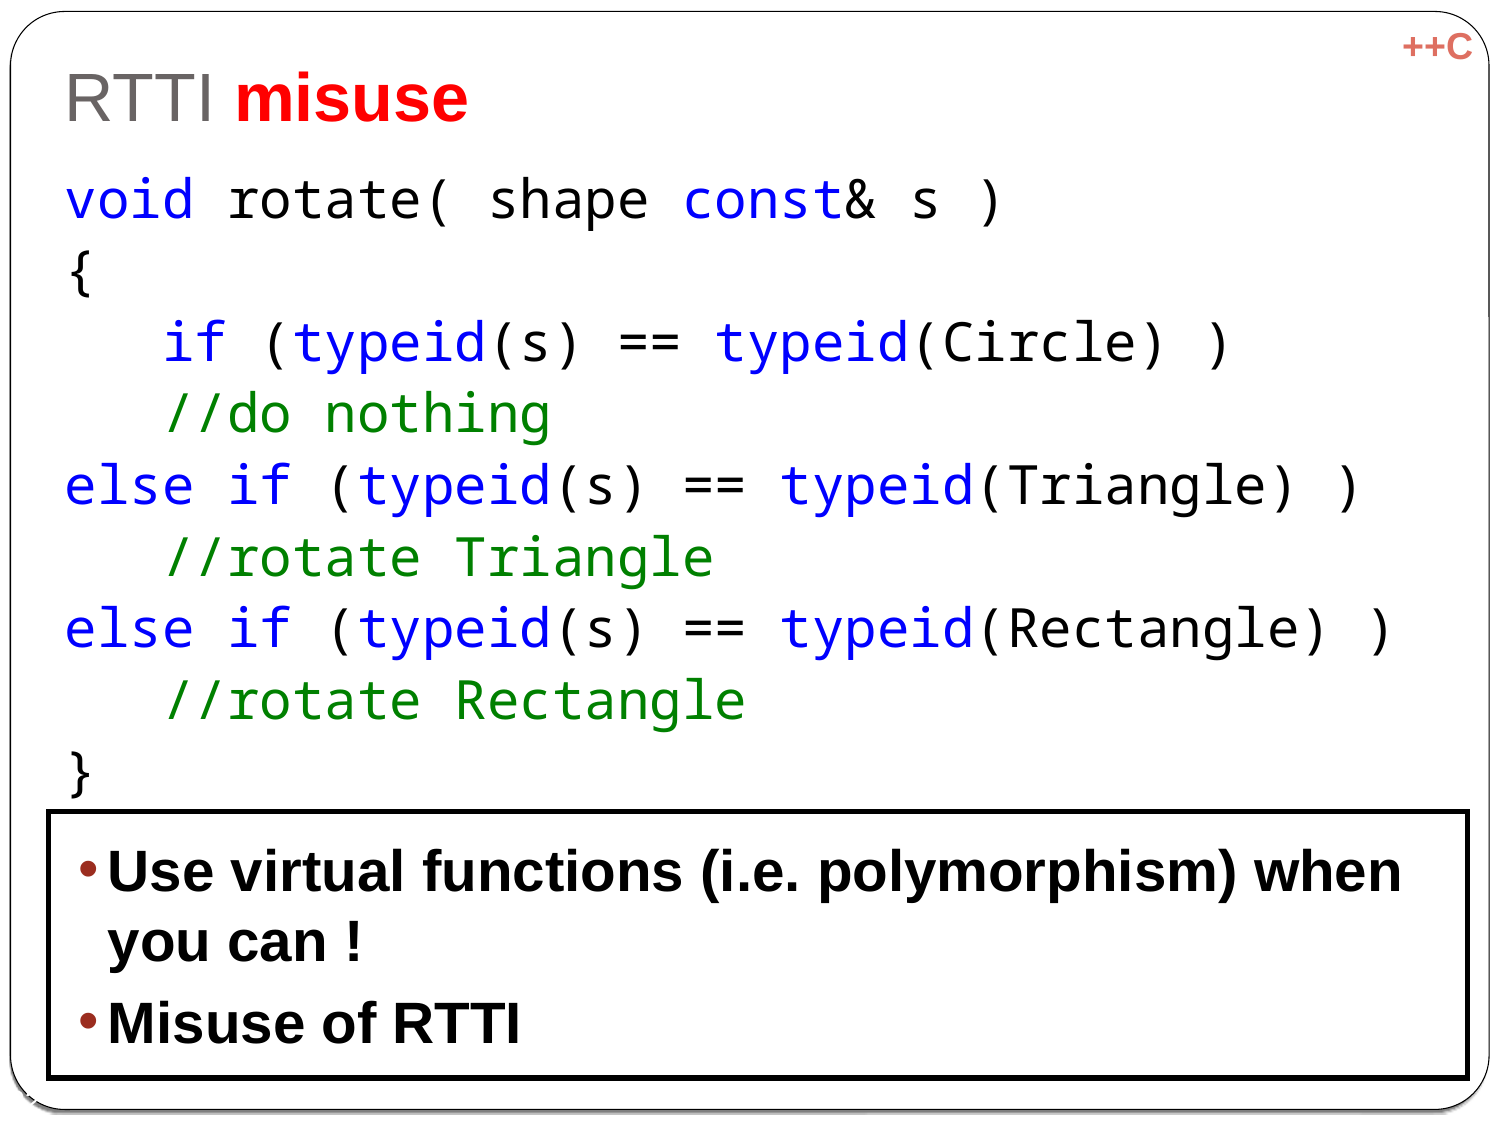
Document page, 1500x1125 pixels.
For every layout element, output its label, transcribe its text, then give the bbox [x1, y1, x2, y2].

title RTTI misuse [50, 45, 1450, 149]
list void rotate( shape const& s ) { if (typeid(s) == typeid(Circle) ) //do nothing else if (typeid(s) == typeid(Triangle) ) //rotate Triangle else if (typeid(s) == typeid(Rectangle) ) //rotate Rectangle } [50, 149, 1450, 811]
slide_number <number> [0, 1074, 50, 1125]
list void rotate( shape const& s ) { if (typeid(s) == typeid(Circle) ) //do nothing else if (typeid(s) == typeid(Triangle) ) //rotate Triangle else if (typeid(s) == typeid(Rectangle) ) //rotate Rectangle } [50, 1078, 1450, 1088]
text_box Use virtual functions (i.e. polymorphism) when you can ! Misuse of RTTI [48, 811, 1468, 1078]
